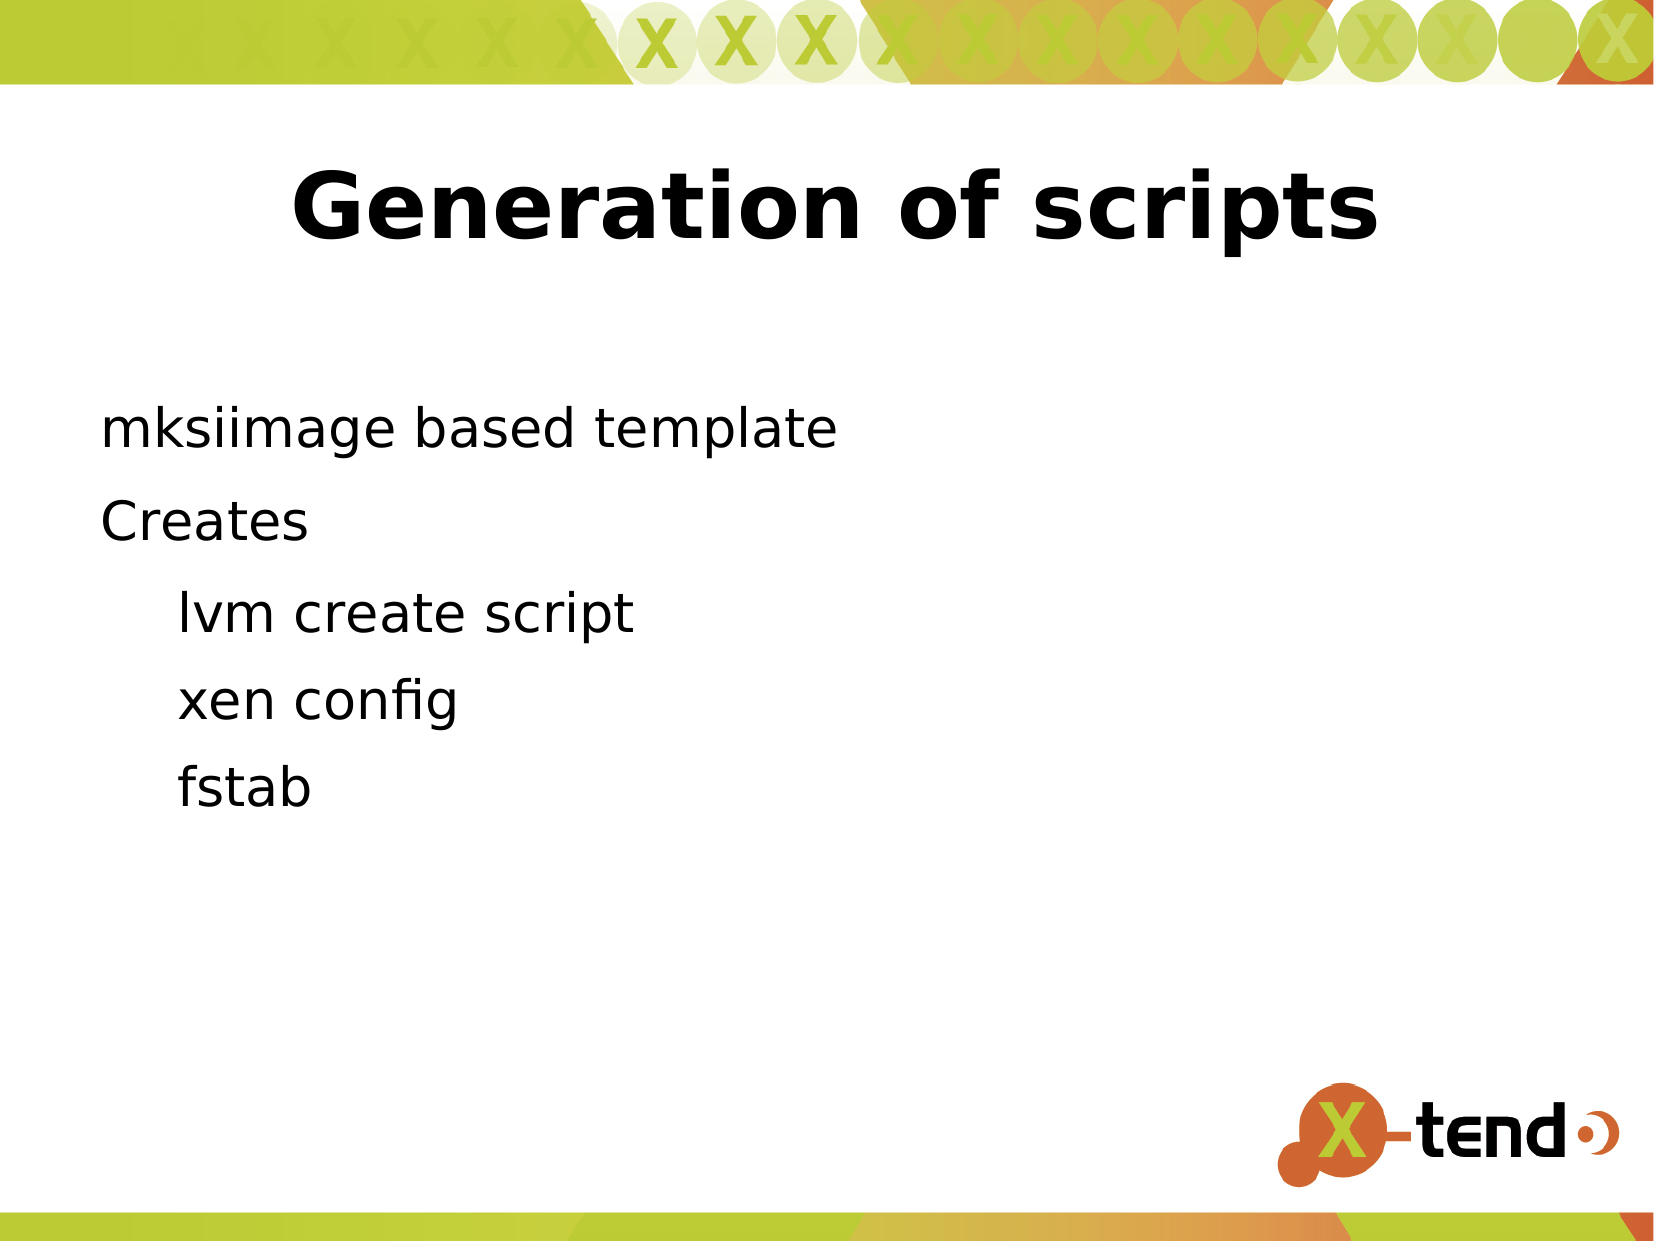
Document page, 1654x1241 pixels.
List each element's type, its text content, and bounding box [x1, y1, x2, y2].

title Generation of scripts [121, 102, 1534, 290]
picture [0, 0, 1654, 1241]
list mksiimage based template Creates lvm create script xen config fstab [82, 290, 1571, 1109]
